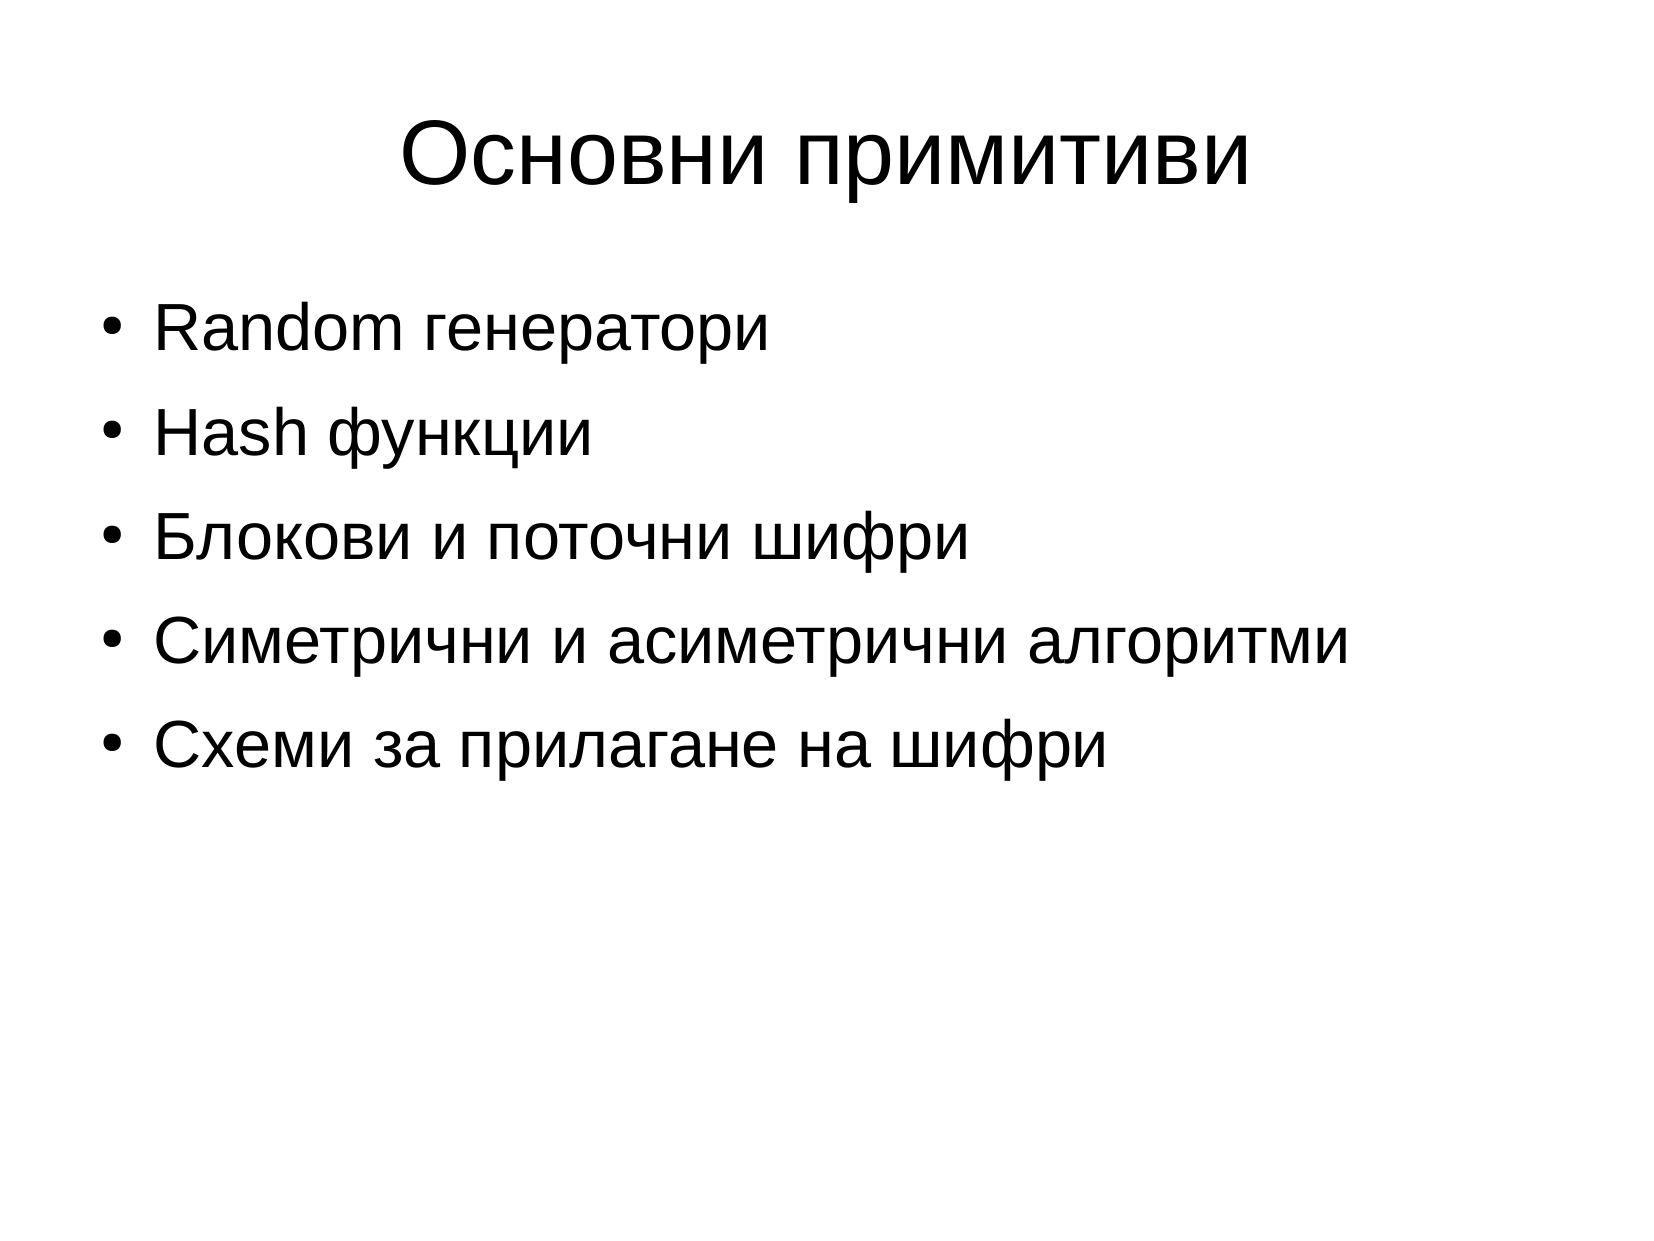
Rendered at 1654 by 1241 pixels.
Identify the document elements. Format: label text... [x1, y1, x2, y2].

list Random генератори Hash функции Блокови и поточни шифри Симетрични и асиметрични алгоритми Схеми за прилагане на шифри [82, 290, 1571, 1109]
title Основни примитиви [82, 56, 1571, 250]
